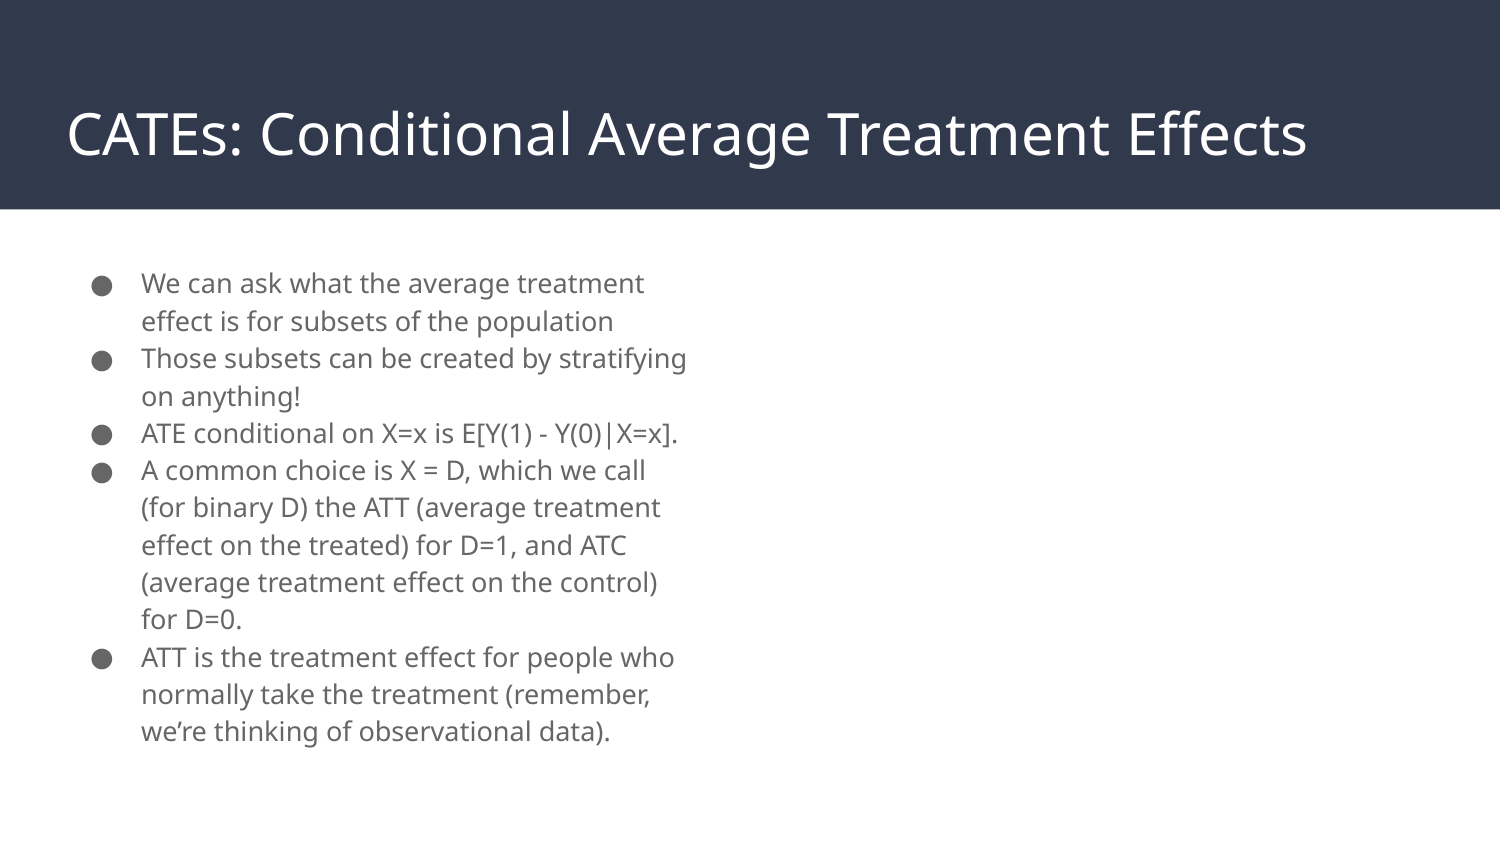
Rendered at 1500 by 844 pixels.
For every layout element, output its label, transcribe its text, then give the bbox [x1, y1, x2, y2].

title CATEs: Conditional Average Treatment Effects [51, 82, 1449, 185]
list We can ask what the average treatment effect is for subsets of the population Those subsets can be created by stratifying on anything! ATE conditional on X=x is E[Y(1) - Y(0)|X=x]. A common choice is X = D, which we call (for binary D) the ATT (average treatment effect on the treated) for D=1, and ATC (average treatment effect on the control) for D=0. ATT is the treatment effect for people who normally take the treatment (remember, we’re thinking of observational data). [51, 247, 708, 752]
